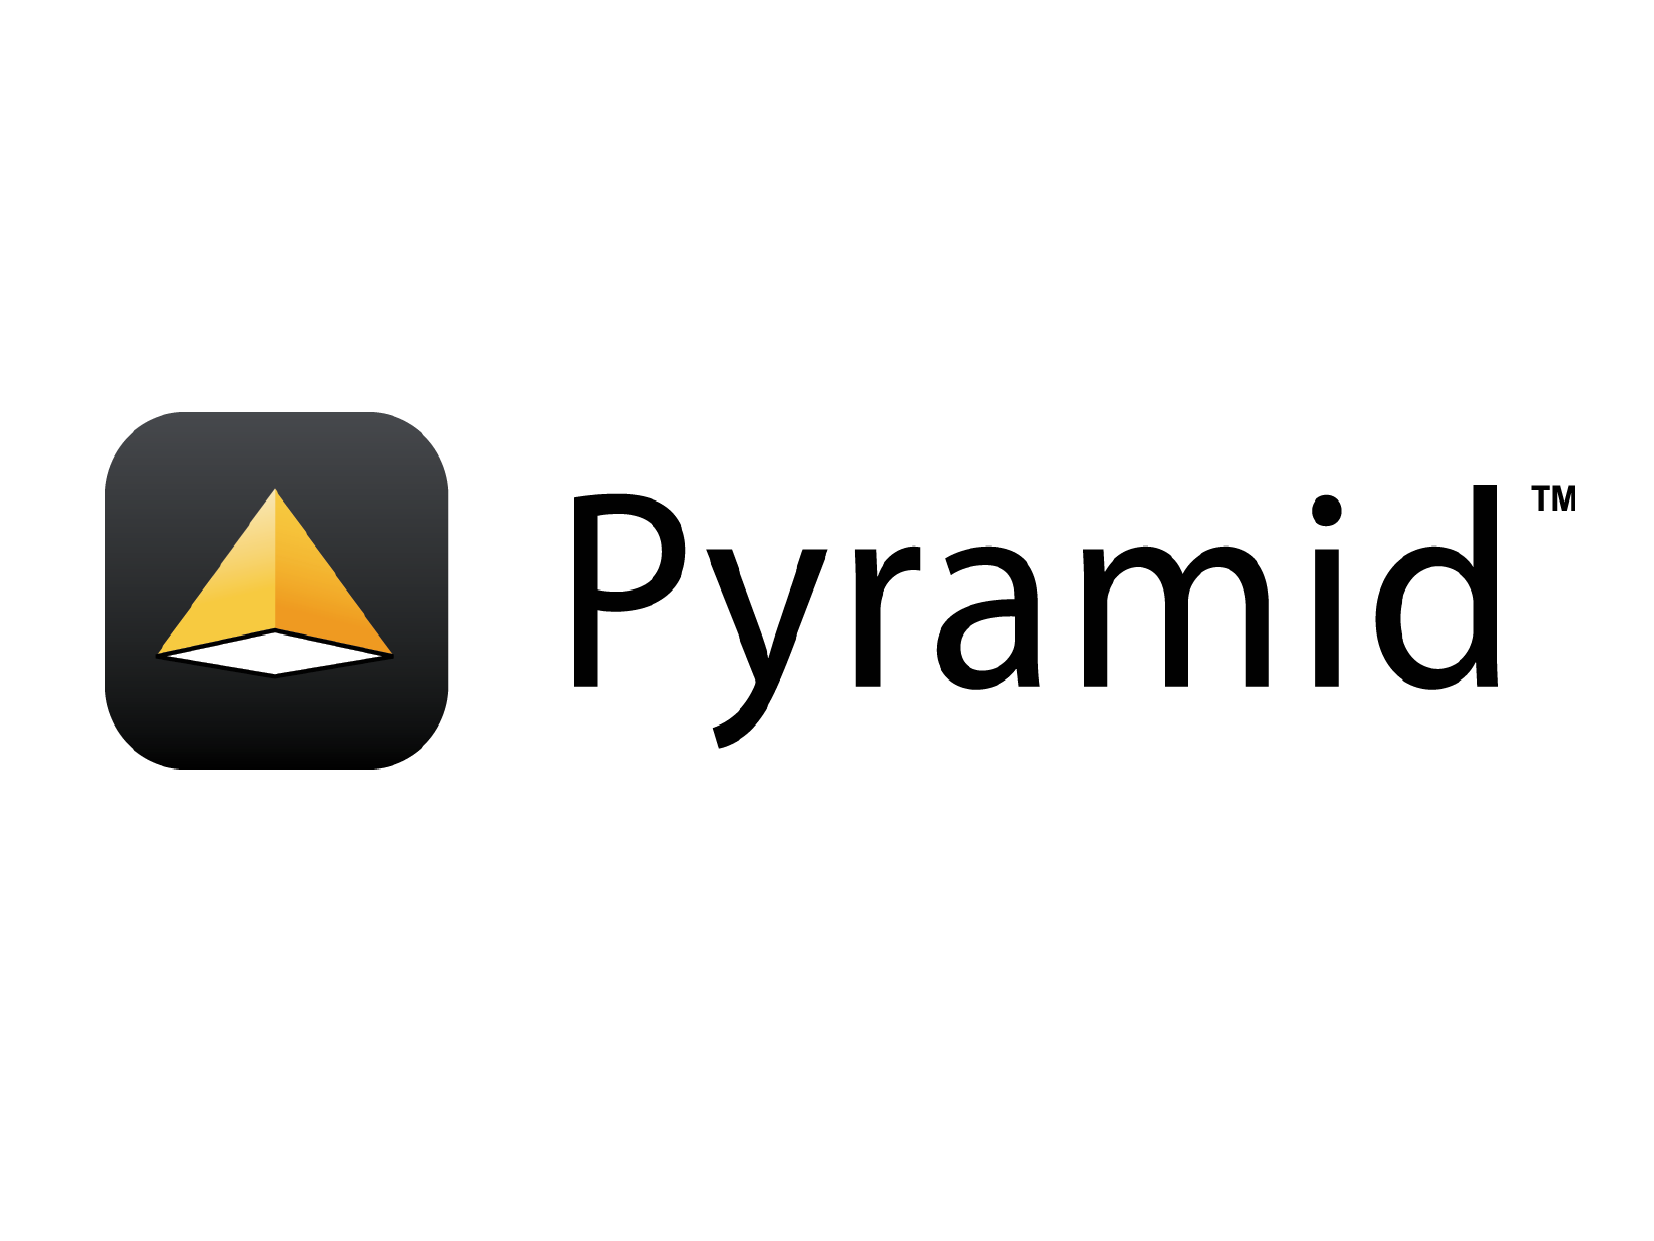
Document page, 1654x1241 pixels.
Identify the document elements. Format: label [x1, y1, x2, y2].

picture [105, 412, 1575, 770]
